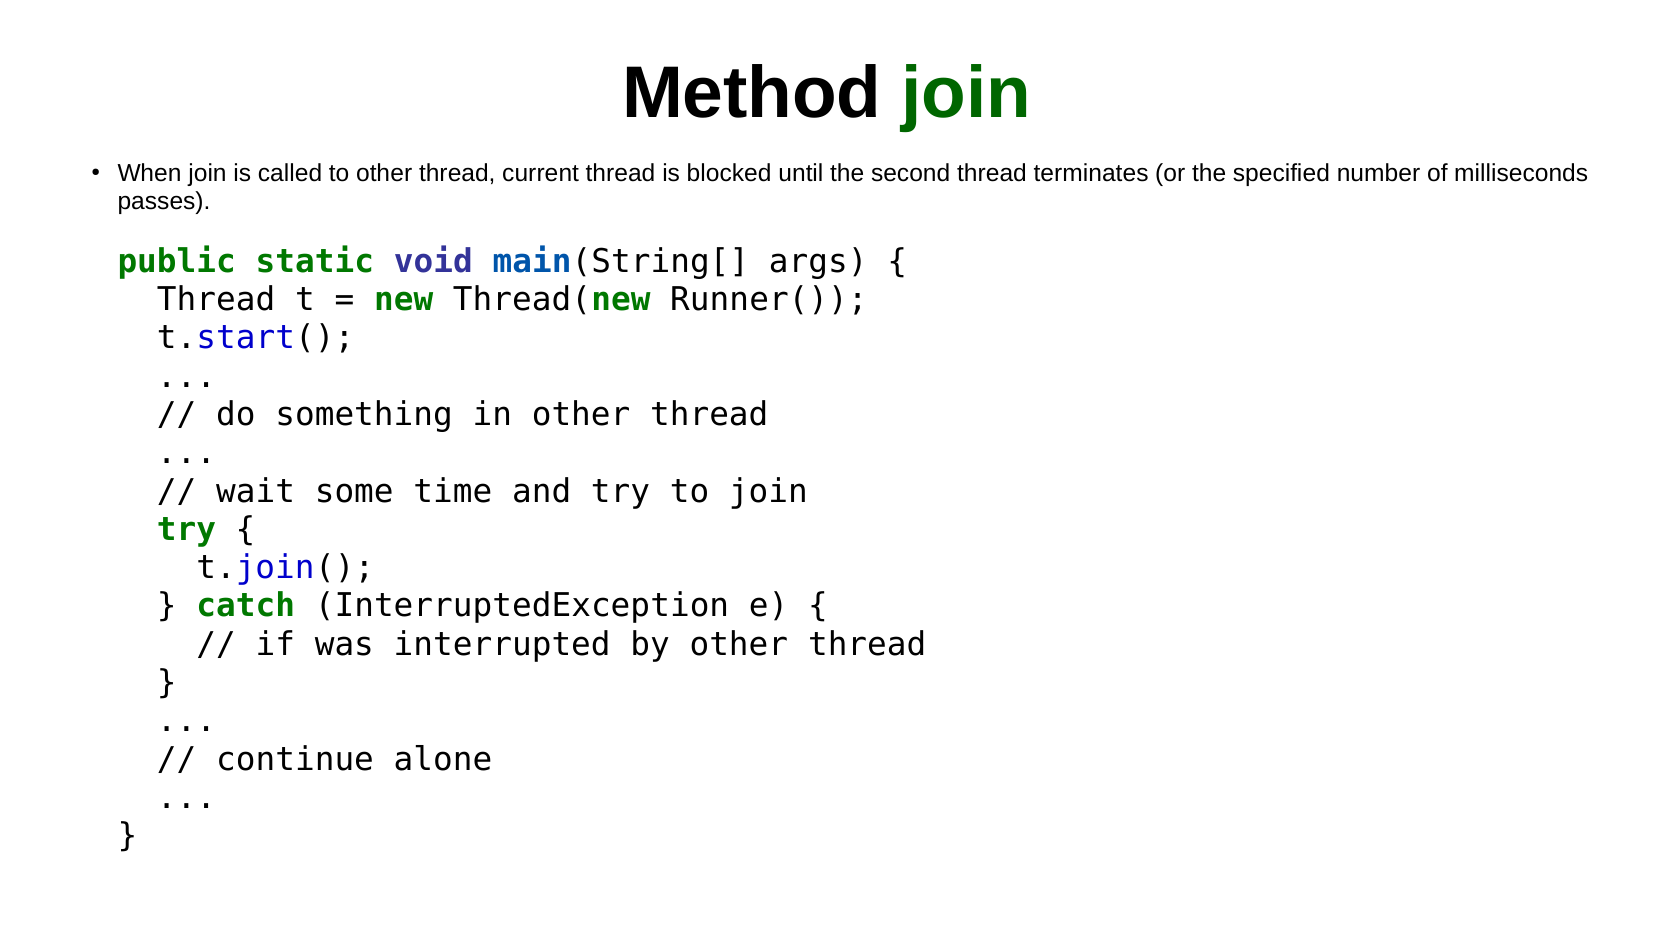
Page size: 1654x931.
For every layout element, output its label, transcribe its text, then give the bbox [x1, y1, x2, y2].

title Method join [82, 37, 1571, 147]
list When join is called to other thread, current thread is blocked until the second thread terminates (or the specified number of milliseconds passes). public static void main(String[] args) { Thread t = new Thread(new Runner()); t.start(); ... // do something in other thread ... // wait some time and try to join try { t.join(); } catch (InterruptedException e) { // if was interrupted by other thread } ... // continue alone ... } [82, 159, 1619, 895]
